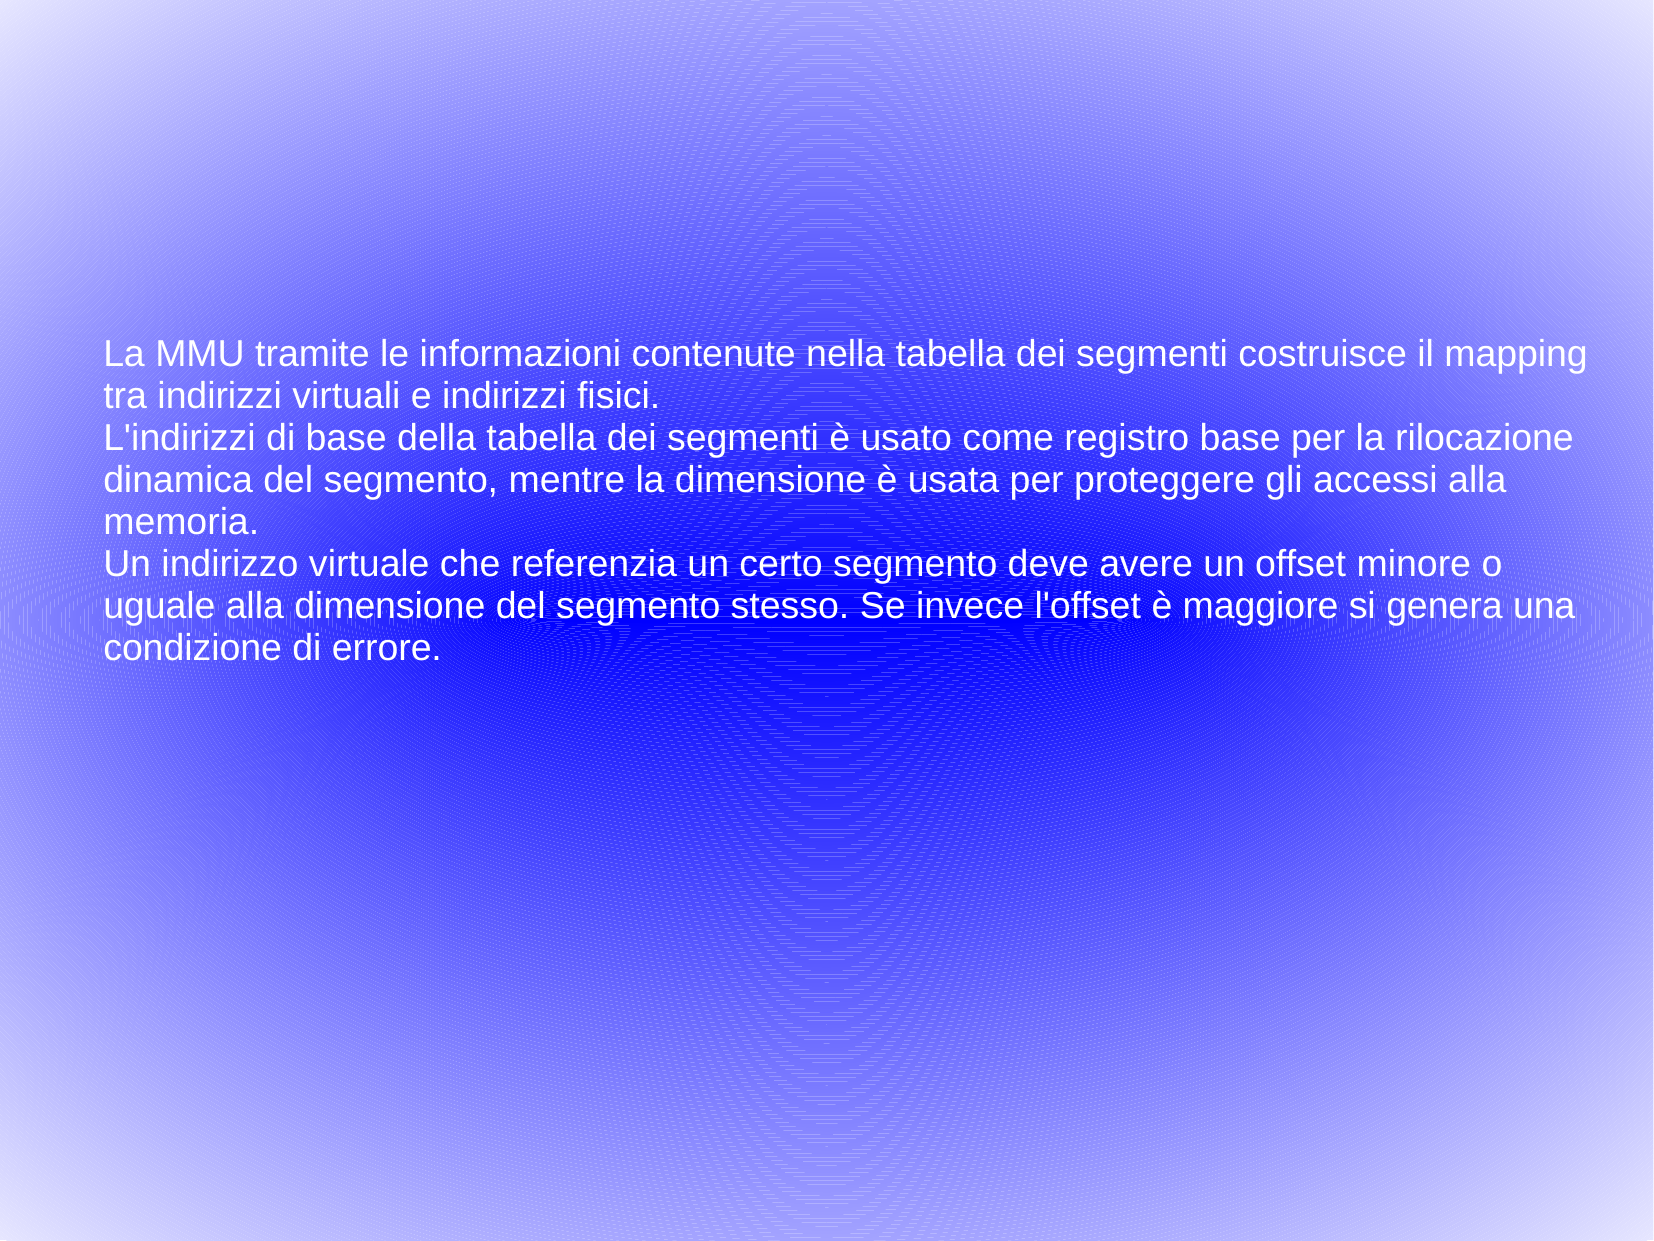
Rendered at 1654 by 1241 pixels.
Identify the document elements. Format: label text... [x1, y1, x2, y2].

text_box La MMU tramite le informazioni contenute nella tabella dei segmenti costruisce il mapping tra indirizzi virtuali e indirizzi fisici. L'indirizzi di base della tabella dei segmenti è usato come registro base per la rilocazione dinamica del segmento, mentre la dimensione è usata per proteggere gli accessi alla memoria. Un indirizzo virtuale che referenzia un certo segmento deve avere un offset minore o uguale alla dimensione del segmento stesso. Se invece l'offset è maggiore si genera una condizione di errore. [88, 324, 1625, 1034]
